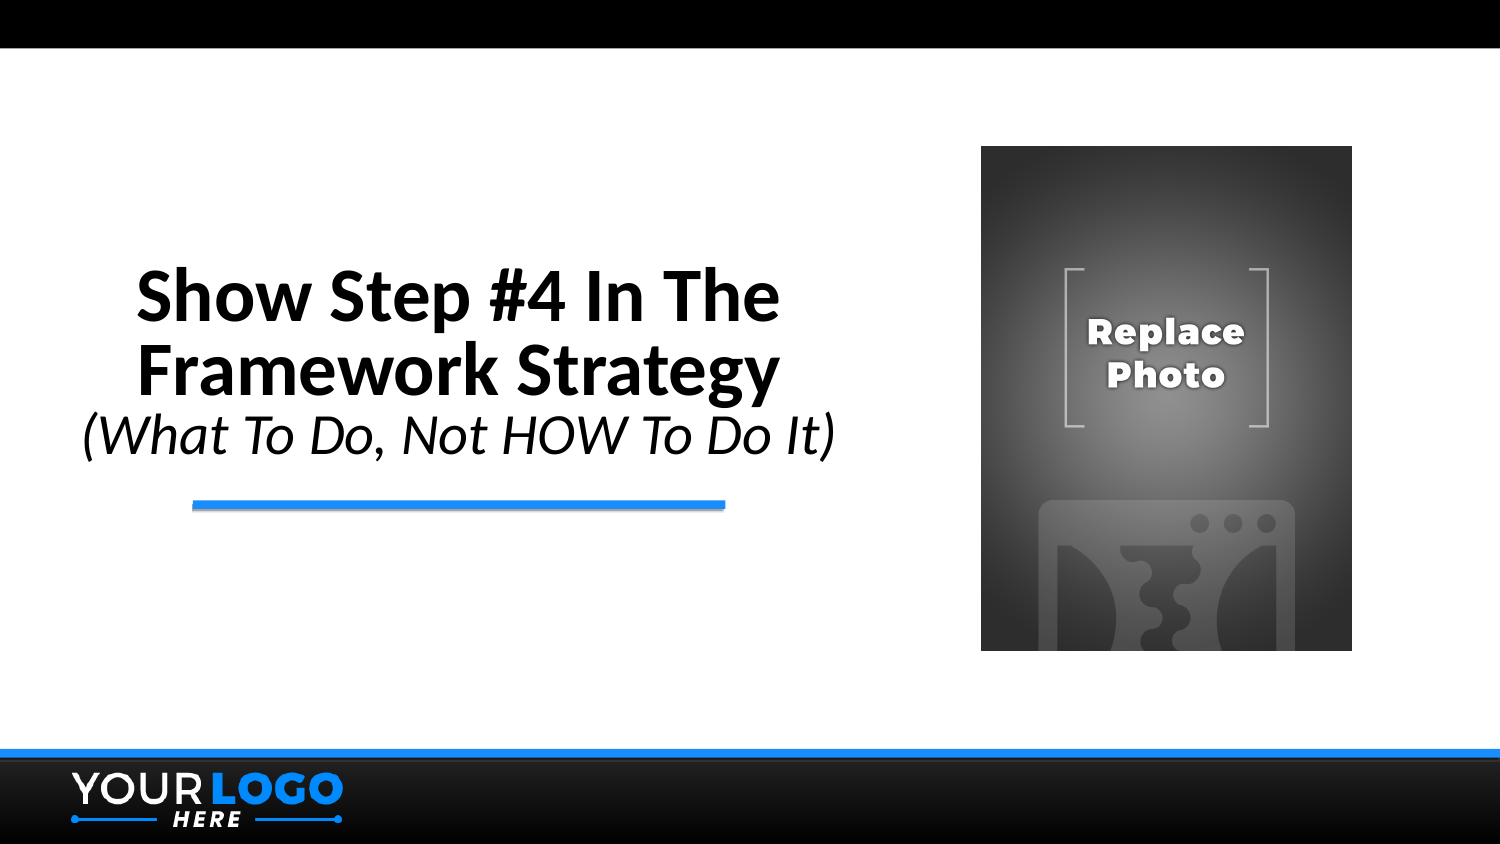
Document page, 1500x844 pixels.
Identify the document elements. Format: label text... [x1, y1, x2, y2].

text_box [192, 500, 726, 509]
text_box Show Step #4 In The Framework Strategy (What To Do, Not HOW To Do It) [51, 252, 867, 476]
picture [981, 146, 1352, 651]
picture [66, 766, 346, 831]
text_box [0, 0, 1500, 49]
